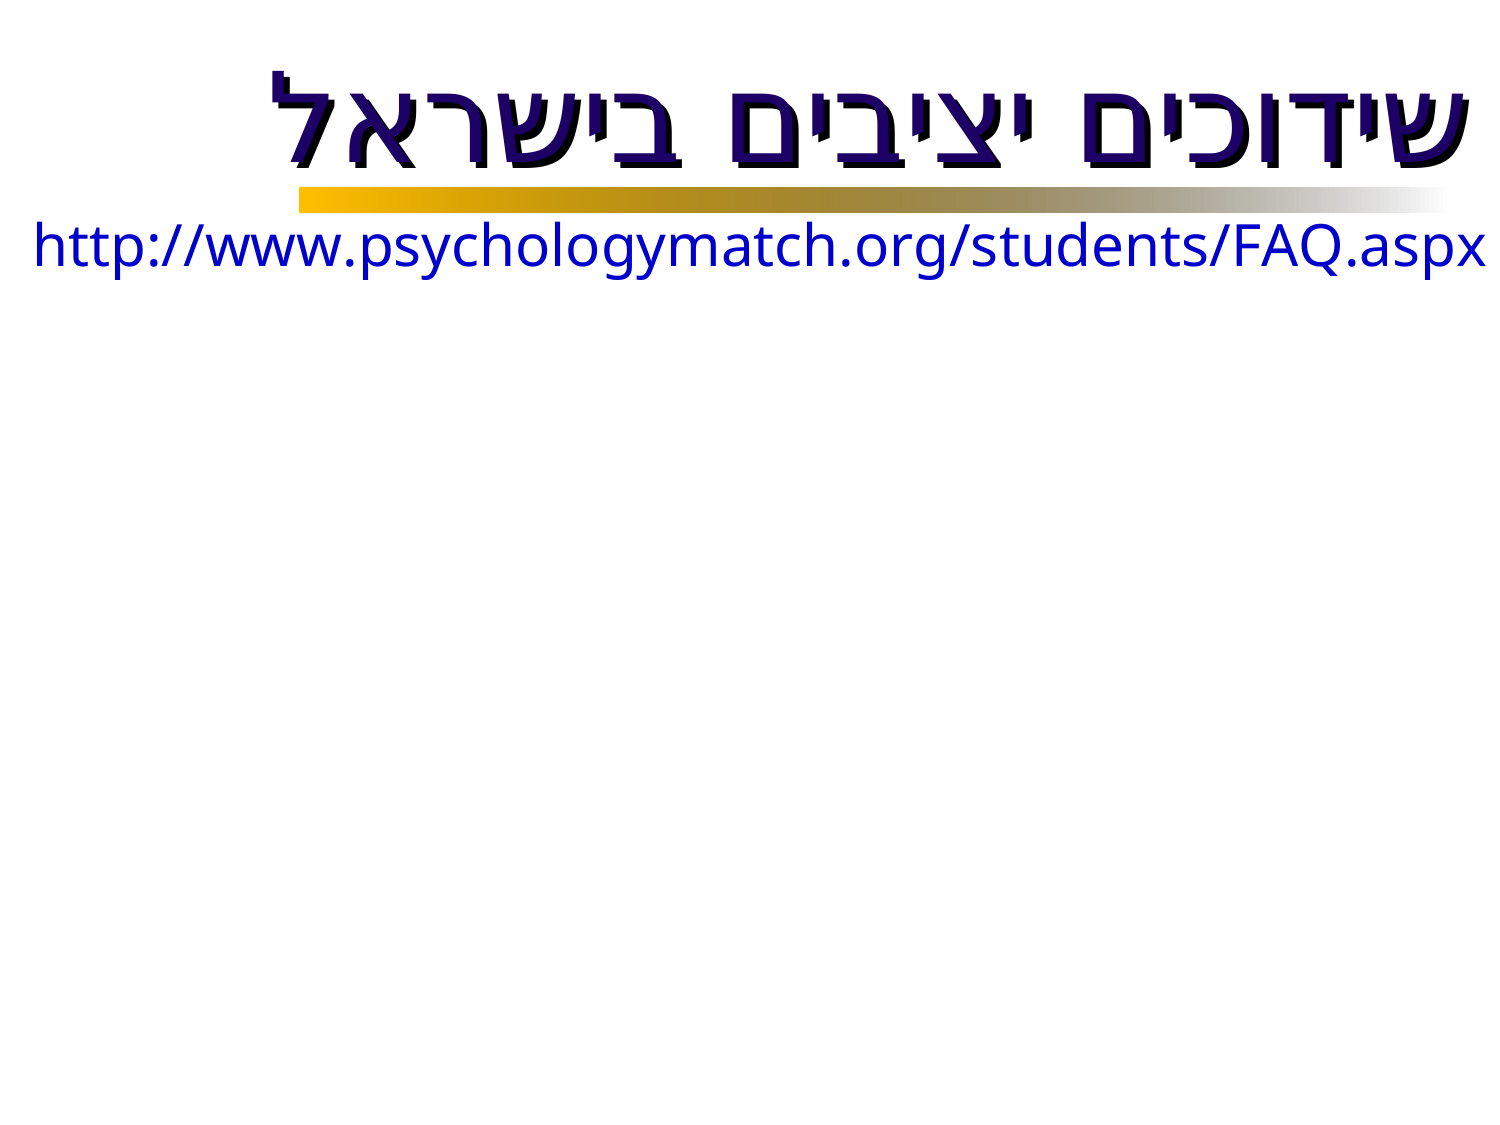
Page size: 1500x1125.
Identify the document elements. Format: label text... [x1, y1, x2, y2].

title שידוכים יציבים בישראל [0, 37, 1486, 188]
text_box http://www.psychologymatch.org/students/FAQ.aspx [2, 200, 1500, 1125]
